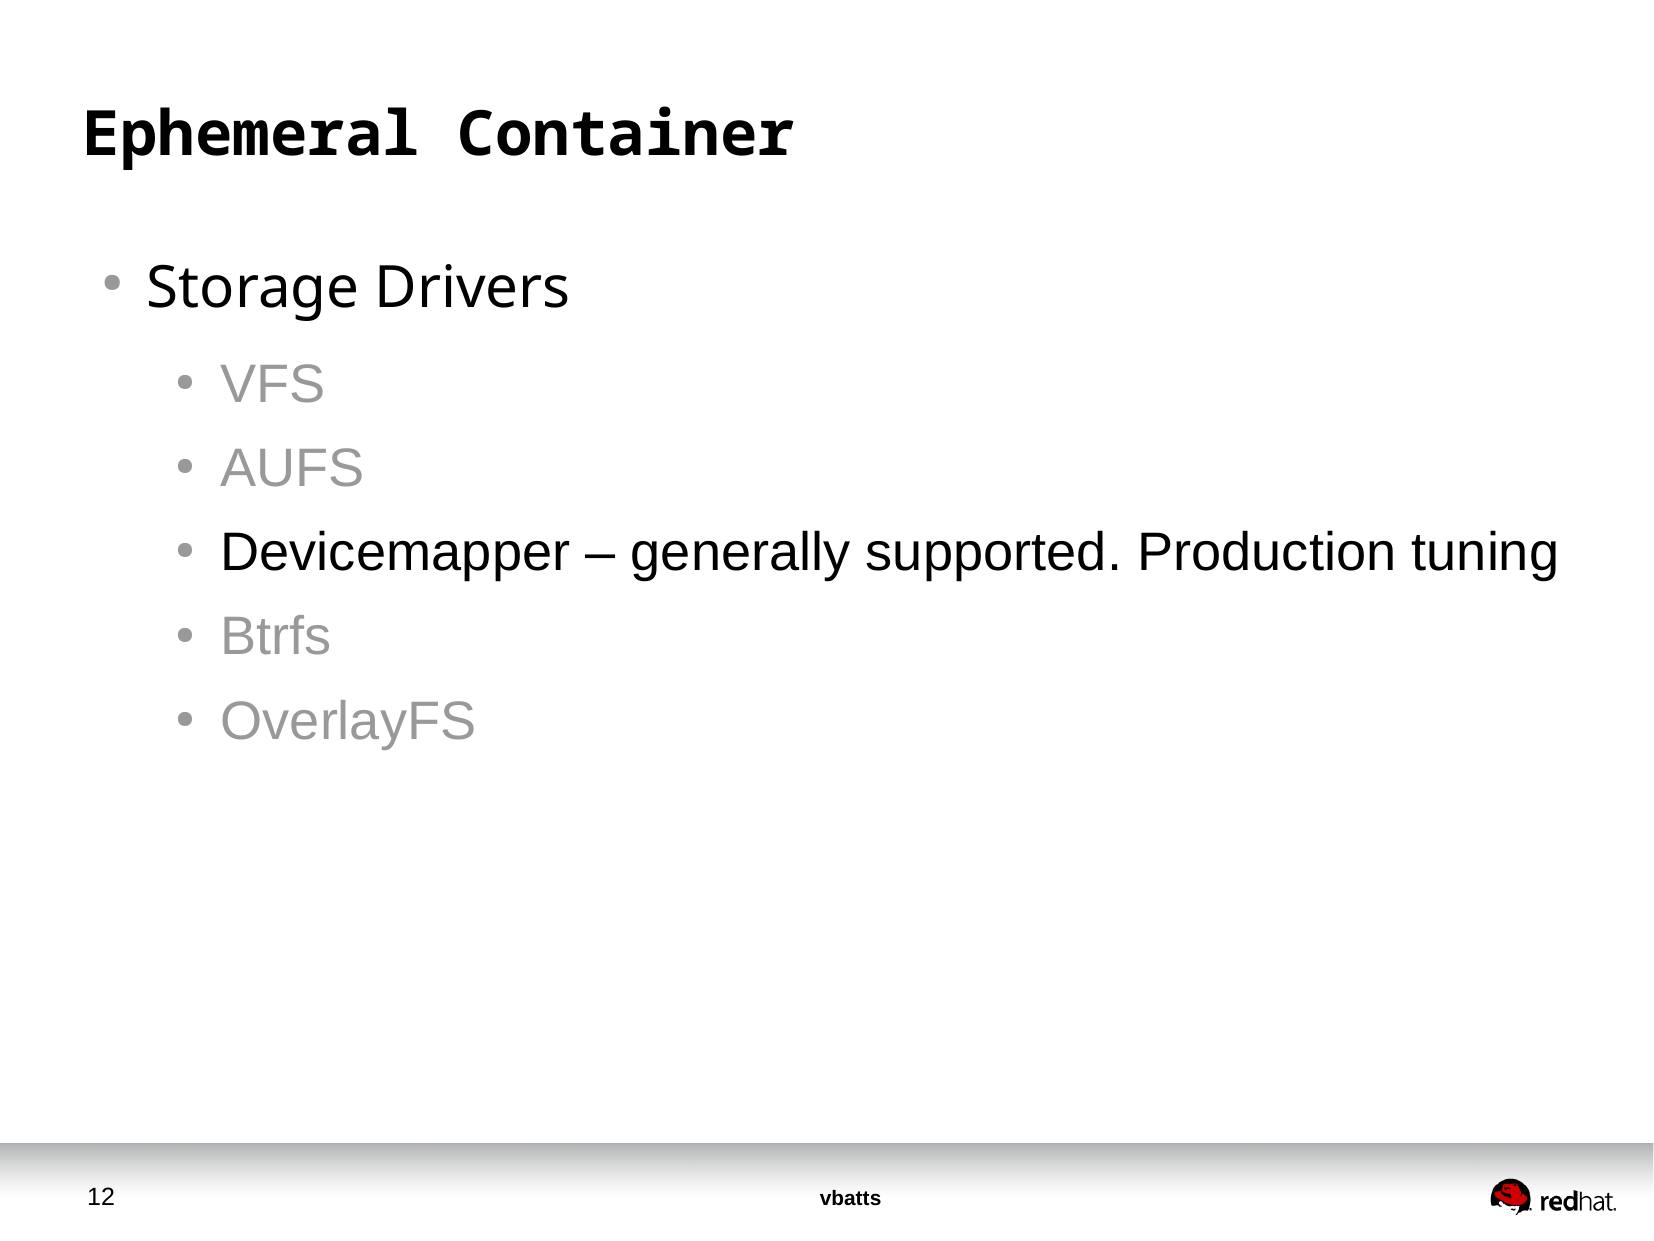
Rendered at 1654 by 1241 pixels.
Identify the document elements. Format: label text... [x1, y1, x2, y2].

title Ephemeral Container [82, 37, 1571, 226]
list Storage Drivers VFS AUFS Devicemapper – generally supported. Production tuning Btrfs OverlayFS [86, 244, 1576, 1039]
picture [0, 1143, 1654, 1241]
